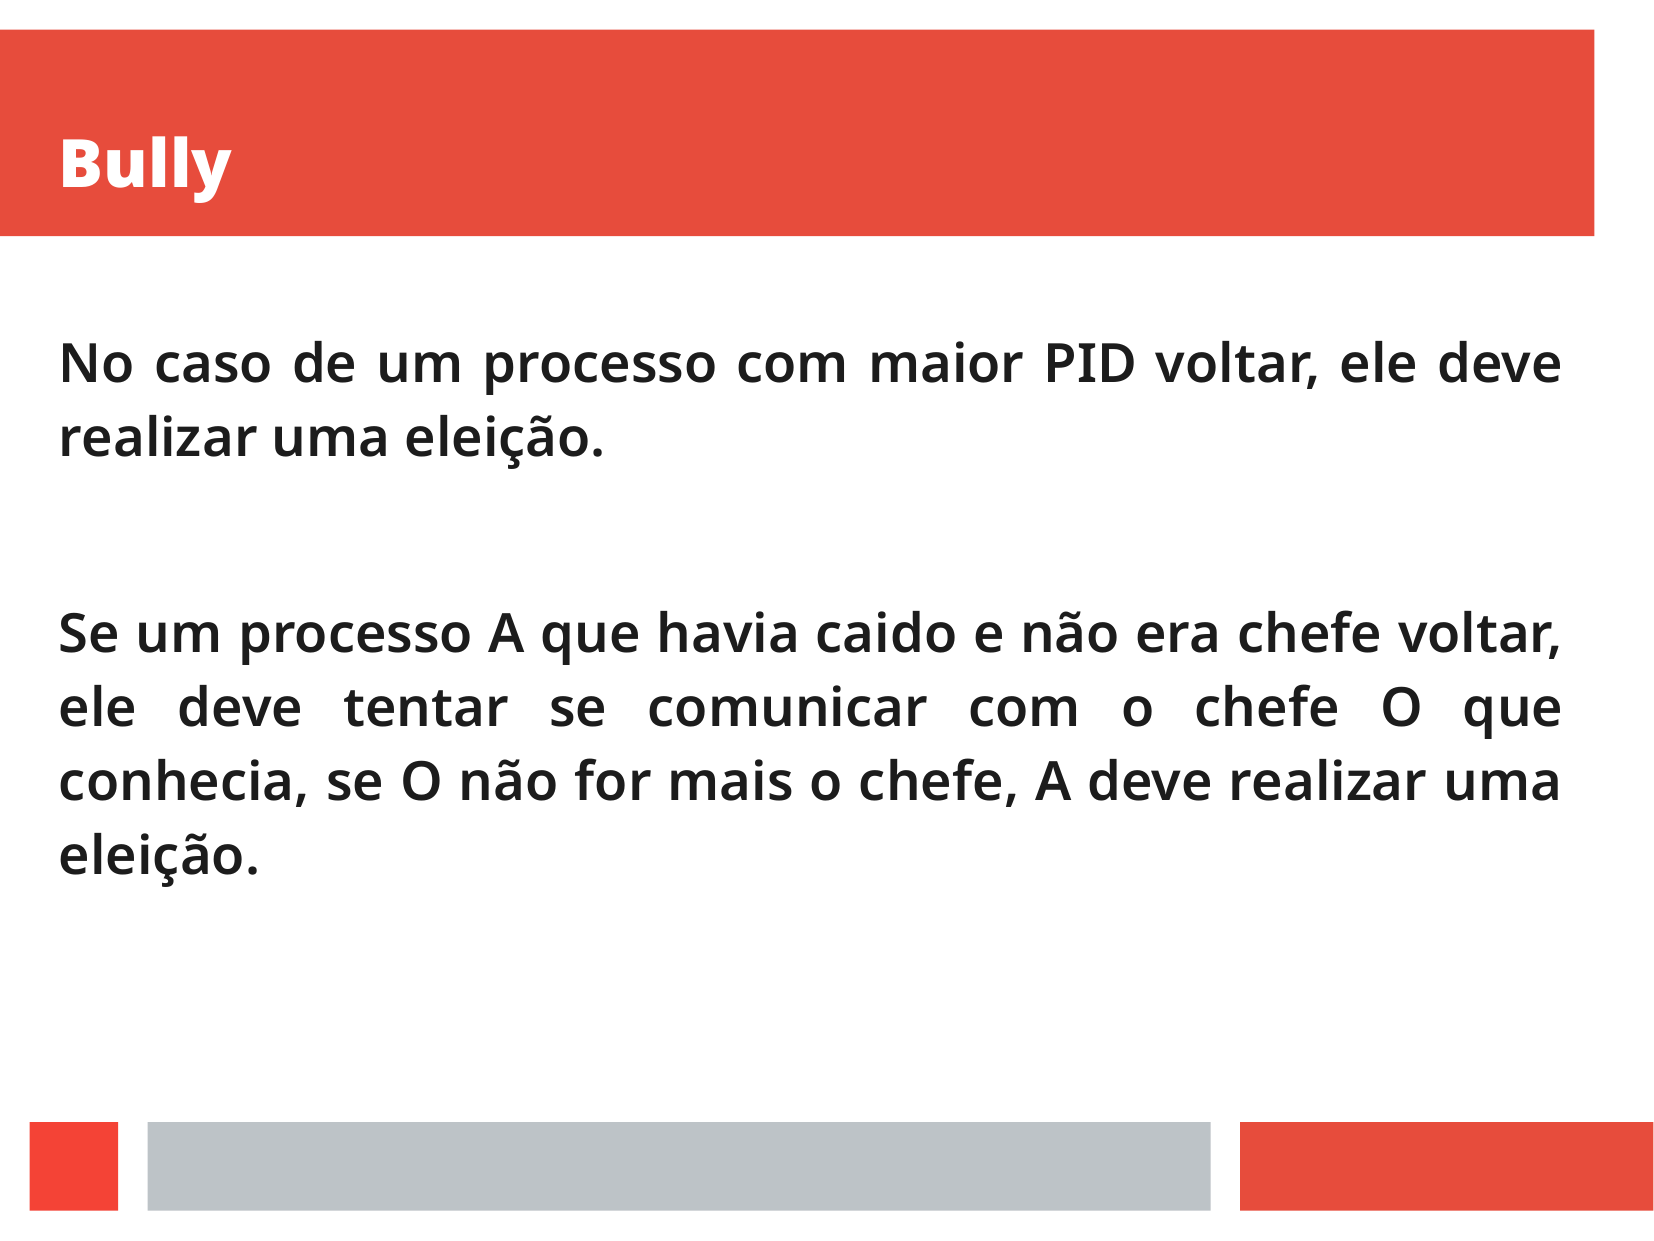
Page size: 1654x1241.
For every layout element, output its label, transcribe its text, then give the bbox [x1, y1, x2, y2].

list No caso de um processo com maior PID voltar, ele deve realizar uma eleição. Se um processo A que havia caido e não era chefe voltar, ele deve tentar se comunicar com o chefe O que conhecia, se O não for mais o chefe, A deve realizar uma eleição. [59, 324, 1565, 1093]
title Bully [59, 59, 1595, 207]
